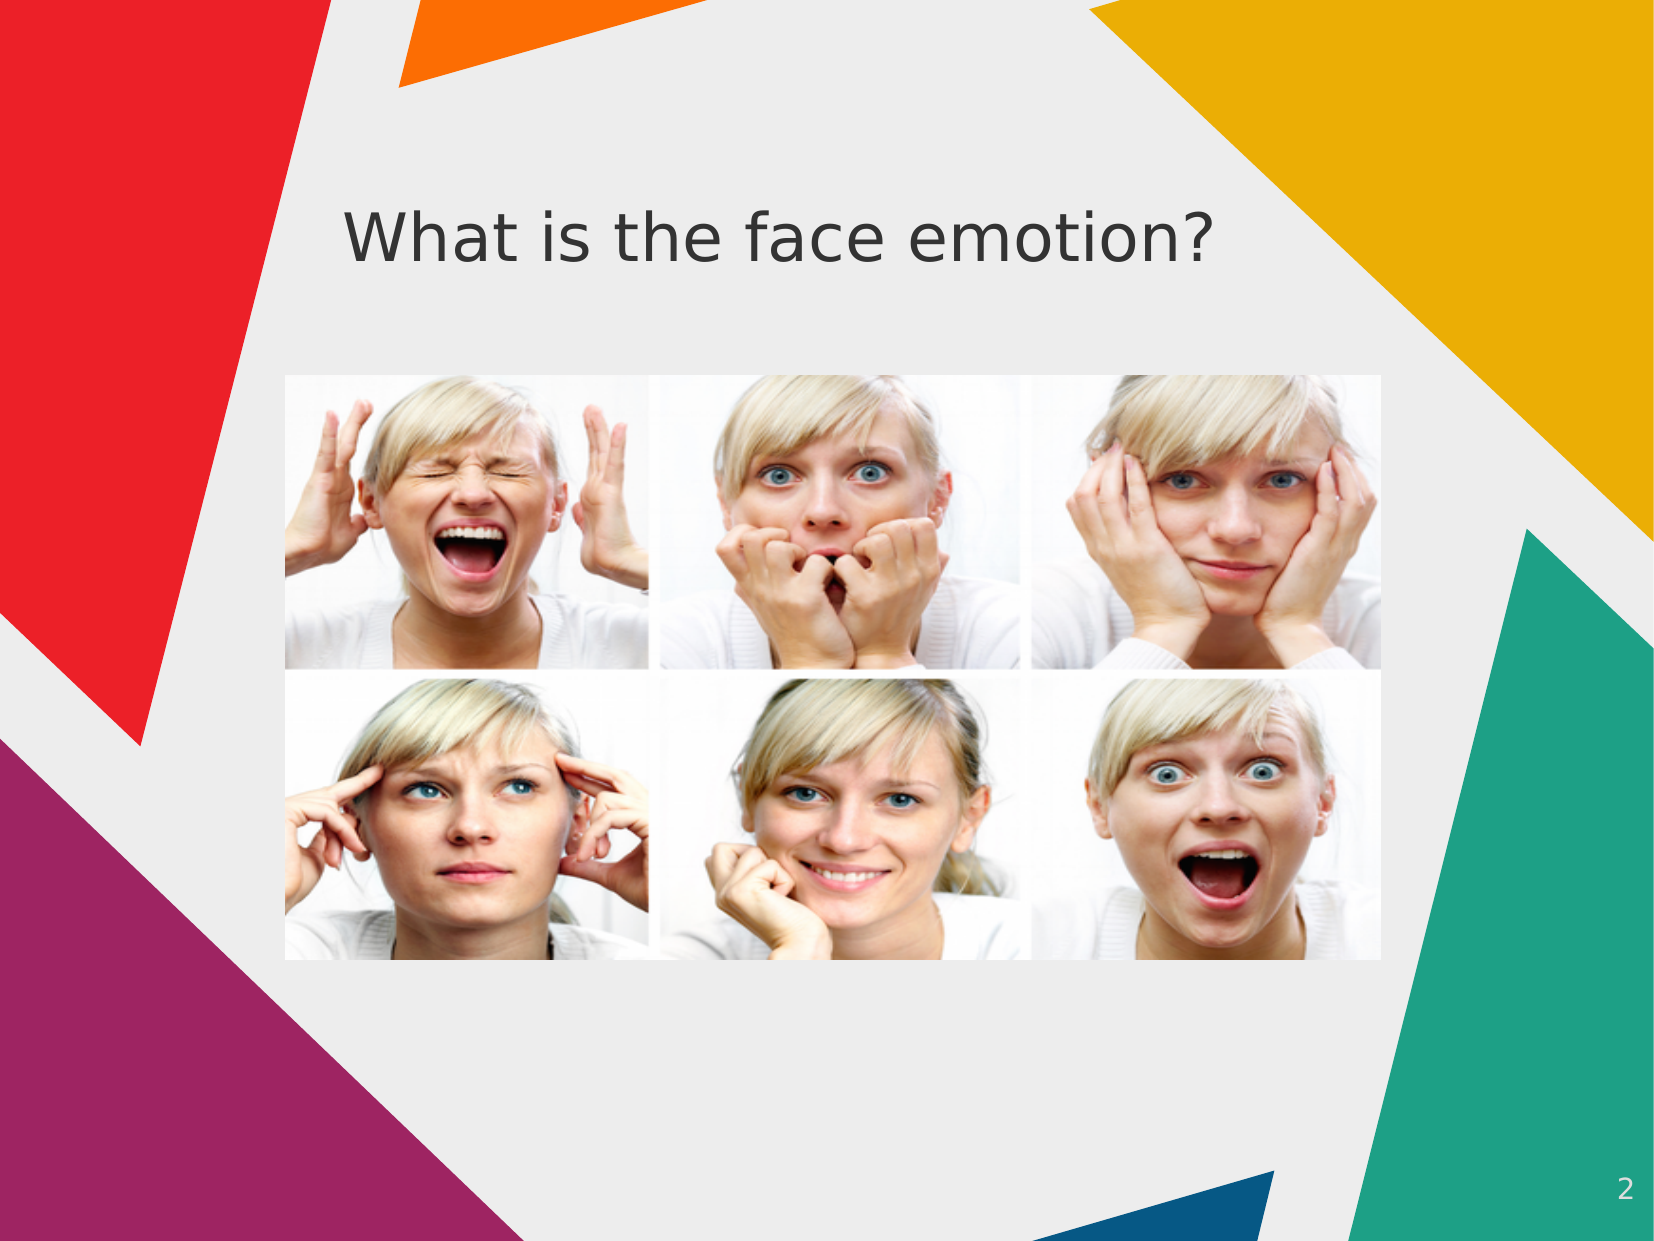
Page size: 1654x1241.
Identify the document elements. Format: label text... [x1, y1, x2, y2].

picture [285, 375, 1381, 961]
title What is the face emotion? [240, 135, 1322, 343]
